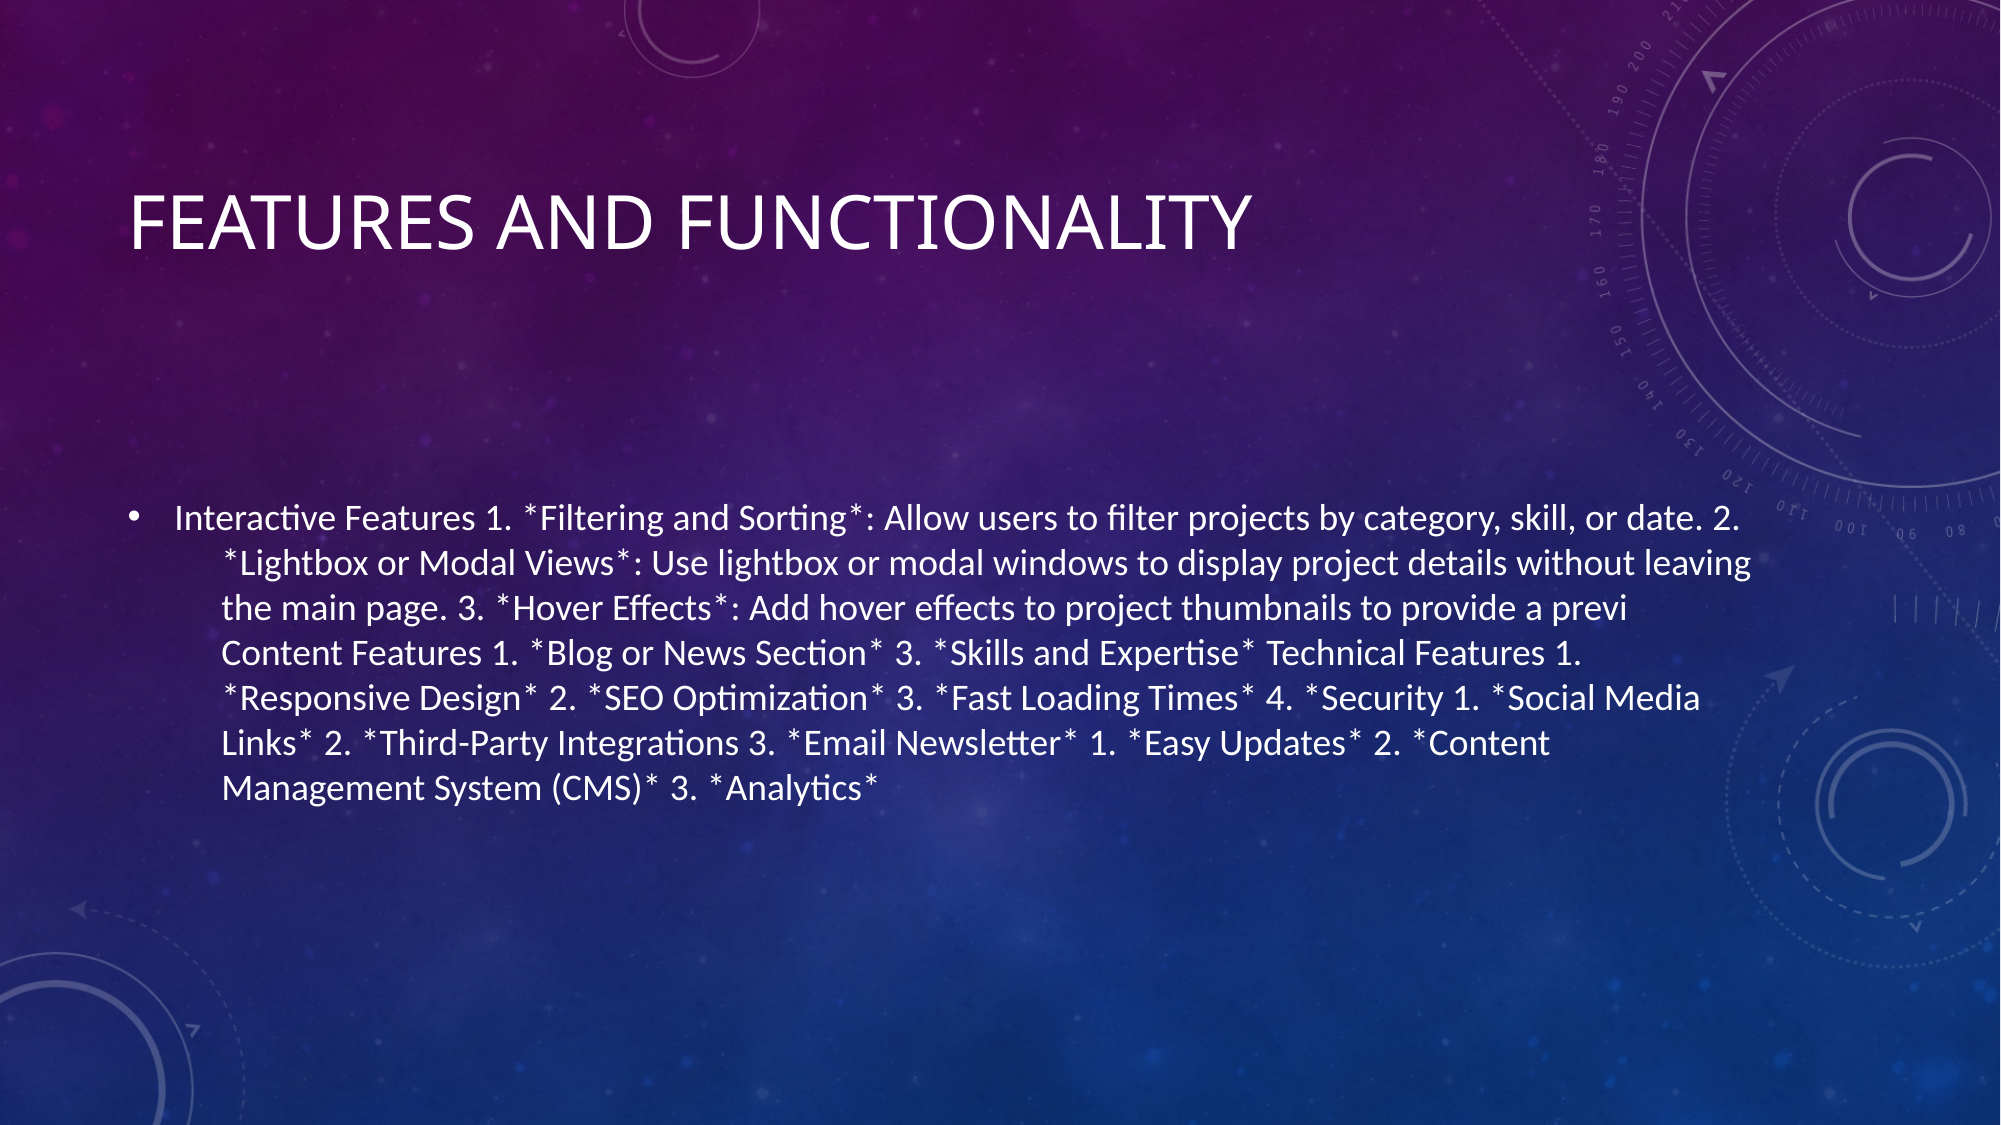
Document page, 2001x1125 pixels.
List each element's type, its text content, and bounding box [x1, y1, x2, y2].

list Interactive Features 1. *Filtering and Sorting*: Allow users to filter projects by category, skill, or date. 2. *Lightbox or Modal Views*: Use lightbox or modal windows to display project details without leaving the main page. 3. *Hover Effects*: Add hover effects to project thumbnails to provide a previ Content Features 1. *Blog or News Section* 3. *Skills and Expertise* Technical Features 1. *Responsive Design* 2. *SEO Optimization* 3. *Fast Loading Times* 4. *Security 1. *Social Media Links* 2. *Third-Party Integrations 3. *Email Newsletter* 1. *Easy Updates* 2. *Content Management System (CMS)* 3. *Analytics* [112, 351, 1775, 950]
title Features and Functionality [112, 99, 1775, 339]
